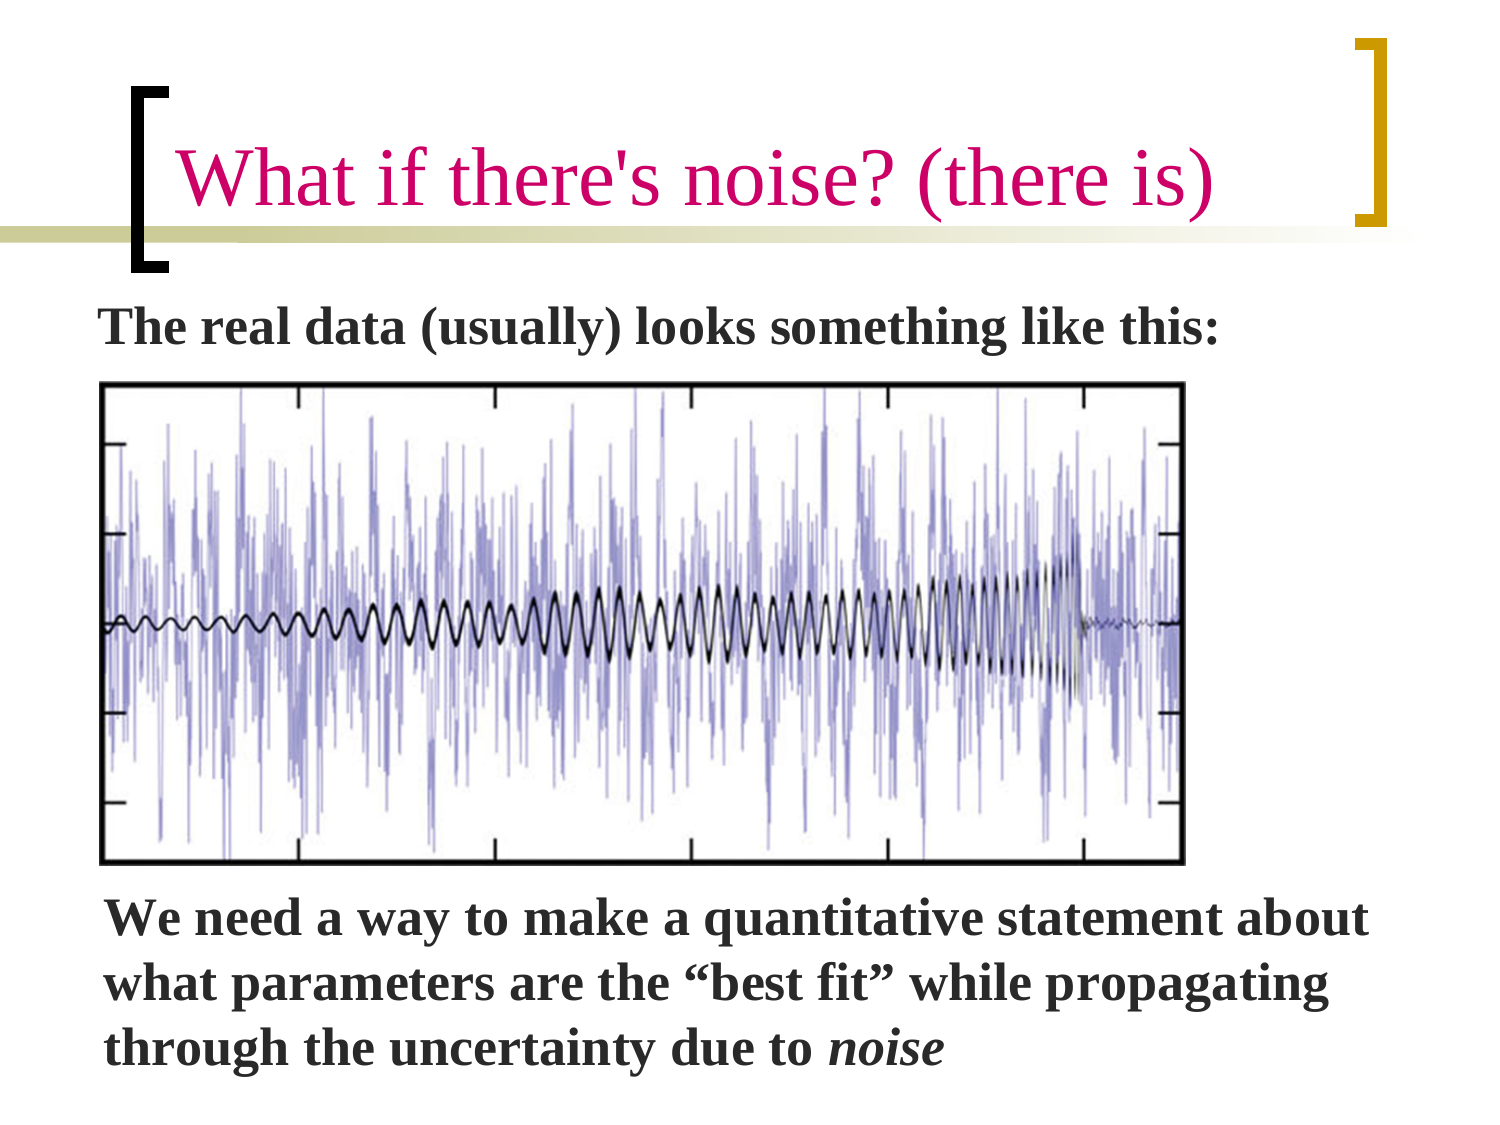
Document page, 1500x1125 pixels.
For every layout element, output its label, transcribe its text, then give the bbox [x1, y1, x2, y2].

text_box We need a way to make a quantitative statement about what parameters are the “best fit” while propagating through the uncertainty due to noise [88, 873, 1383, 1084]
title What if there's noise? (there is) [160, 15, 1336, 247]
text_box The real data (usually) looks something like this: [82, 283, 1237, 364]
picture [99, 381, 1186, 867]
